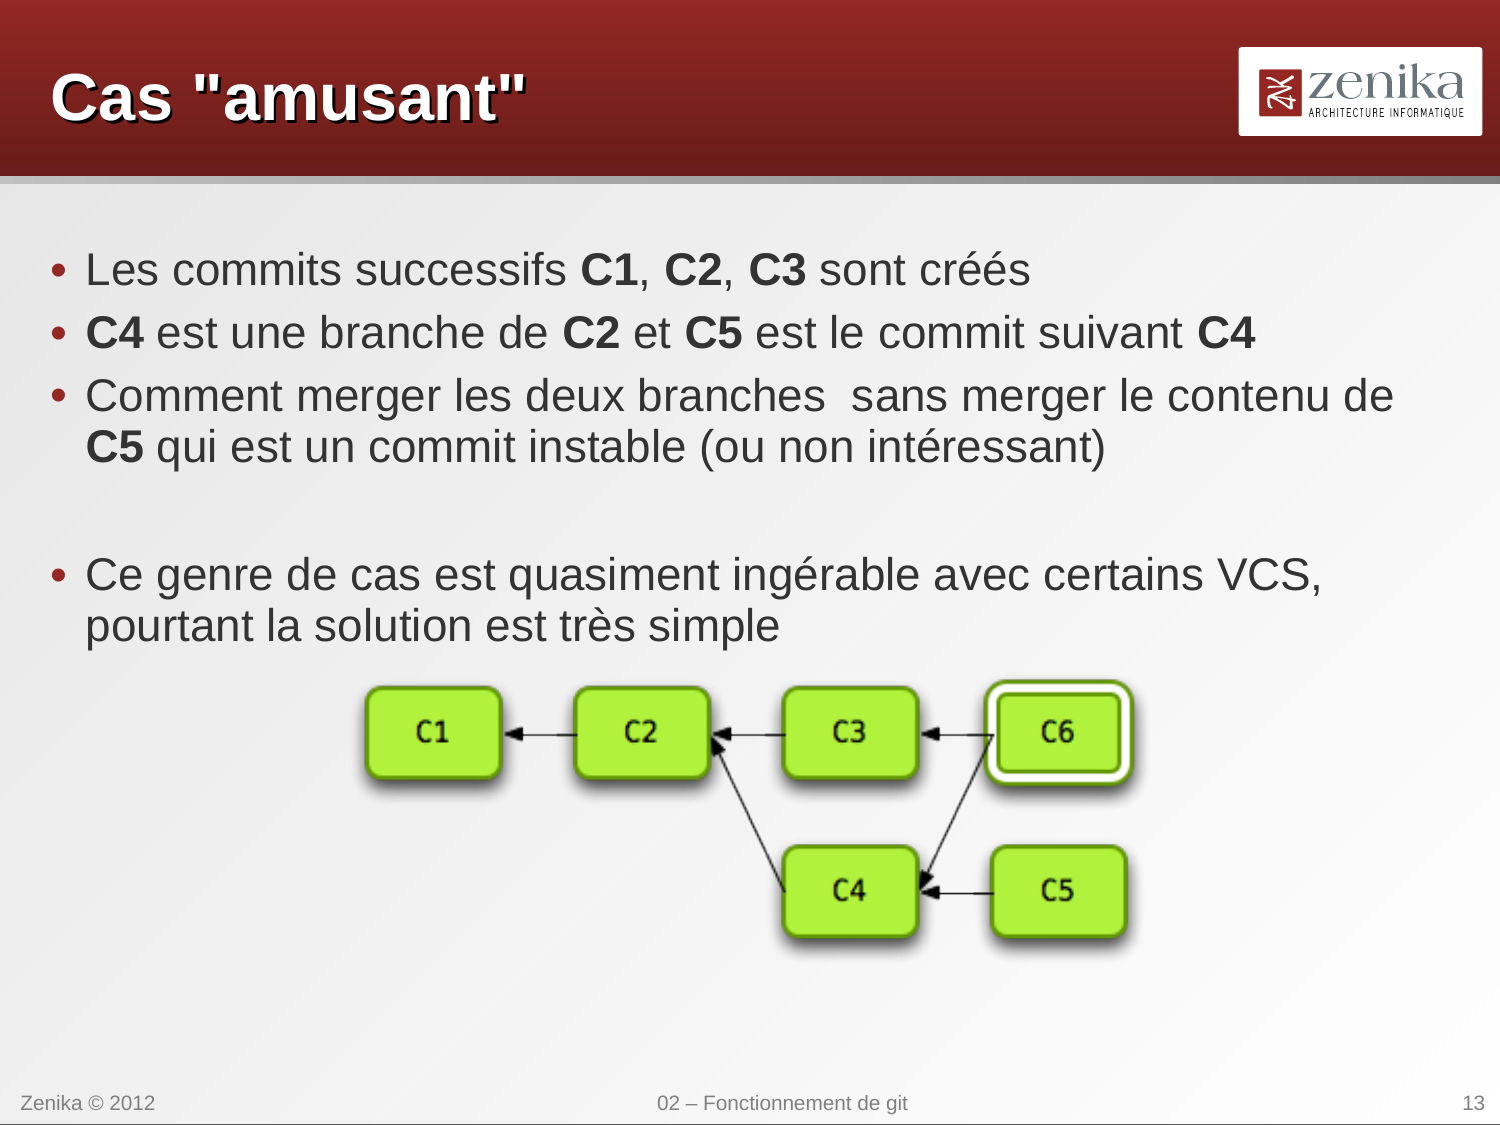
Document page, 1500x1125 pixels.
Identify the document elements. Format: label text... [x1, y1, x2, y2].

title Cas "amusant" [50, 15, 1206, 180]
picture [326, 649, 1174, 987]
list Les commits successifs C1, C2, C3 sont créés C4 est une branche de C2 et C5 est le commit suivant C4 Comment merger les deux branches sans merger le contenu de C5 qui est un commit instable (ou non intéressant) Ce genre de cas est quasiment ingérable avec certains VCS, pourtant la solution est très simple [50, 244, 1435, 1125]
picture [1257, 58, 1464, 125]
